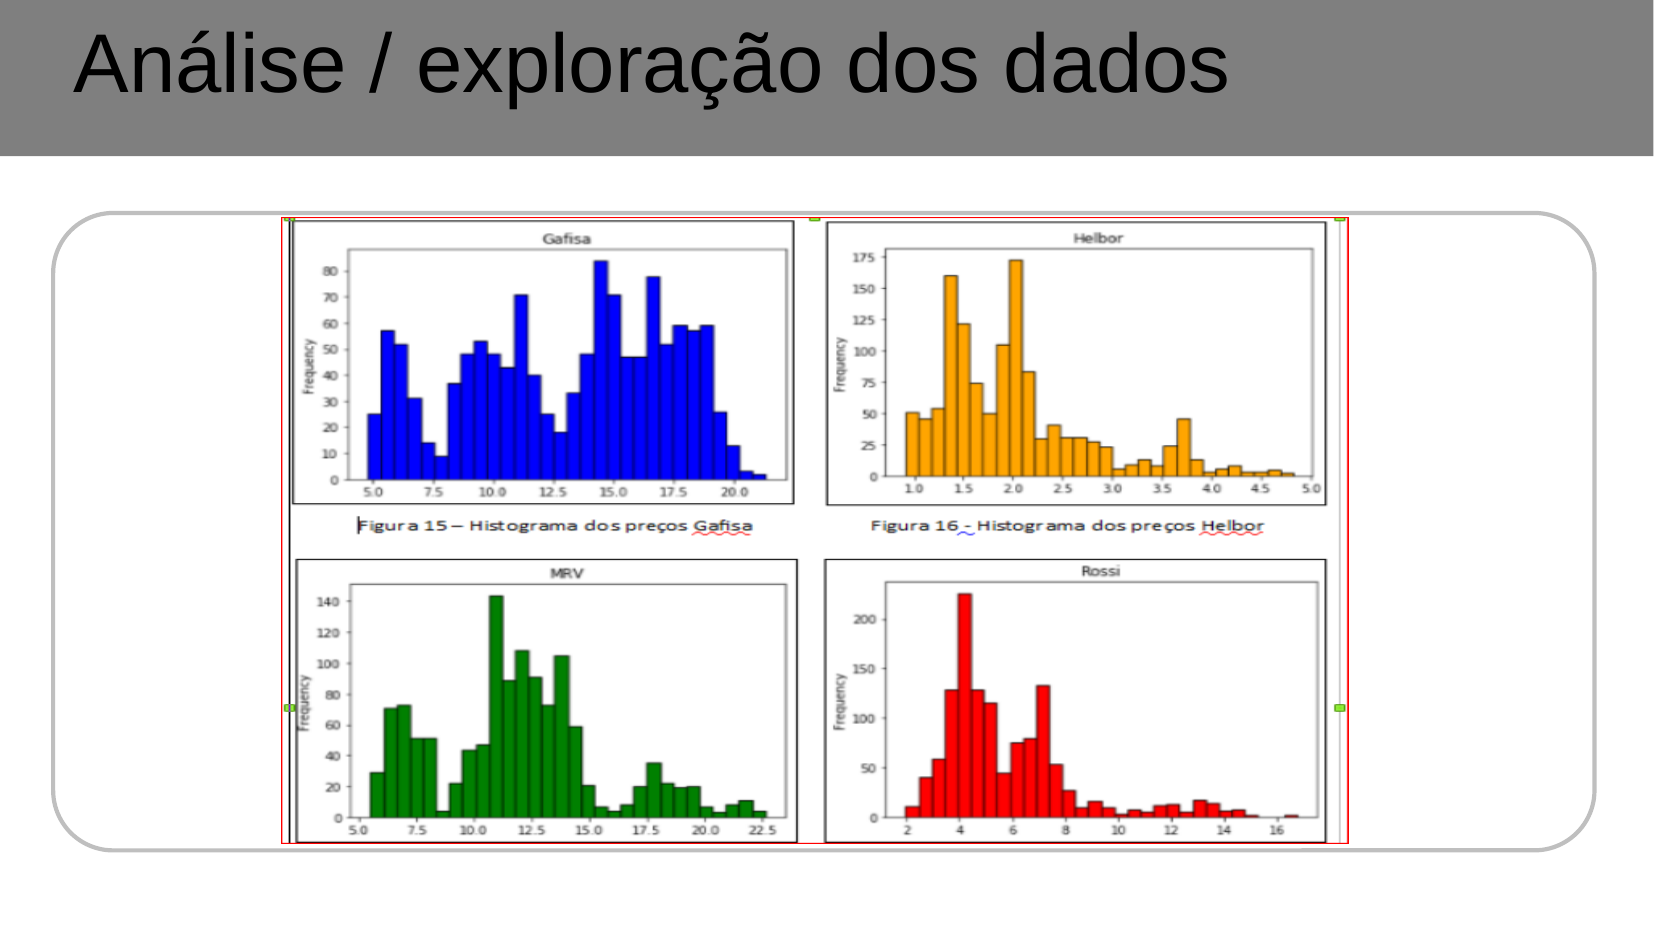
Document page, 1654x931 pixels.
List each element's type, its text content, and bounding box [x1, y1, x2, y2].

picture [281, 217, 1349, 844]
text_box Análise / exploração dos dados [59, 9, 1386, 127]
text_box [0, 0, 1654, 157]
